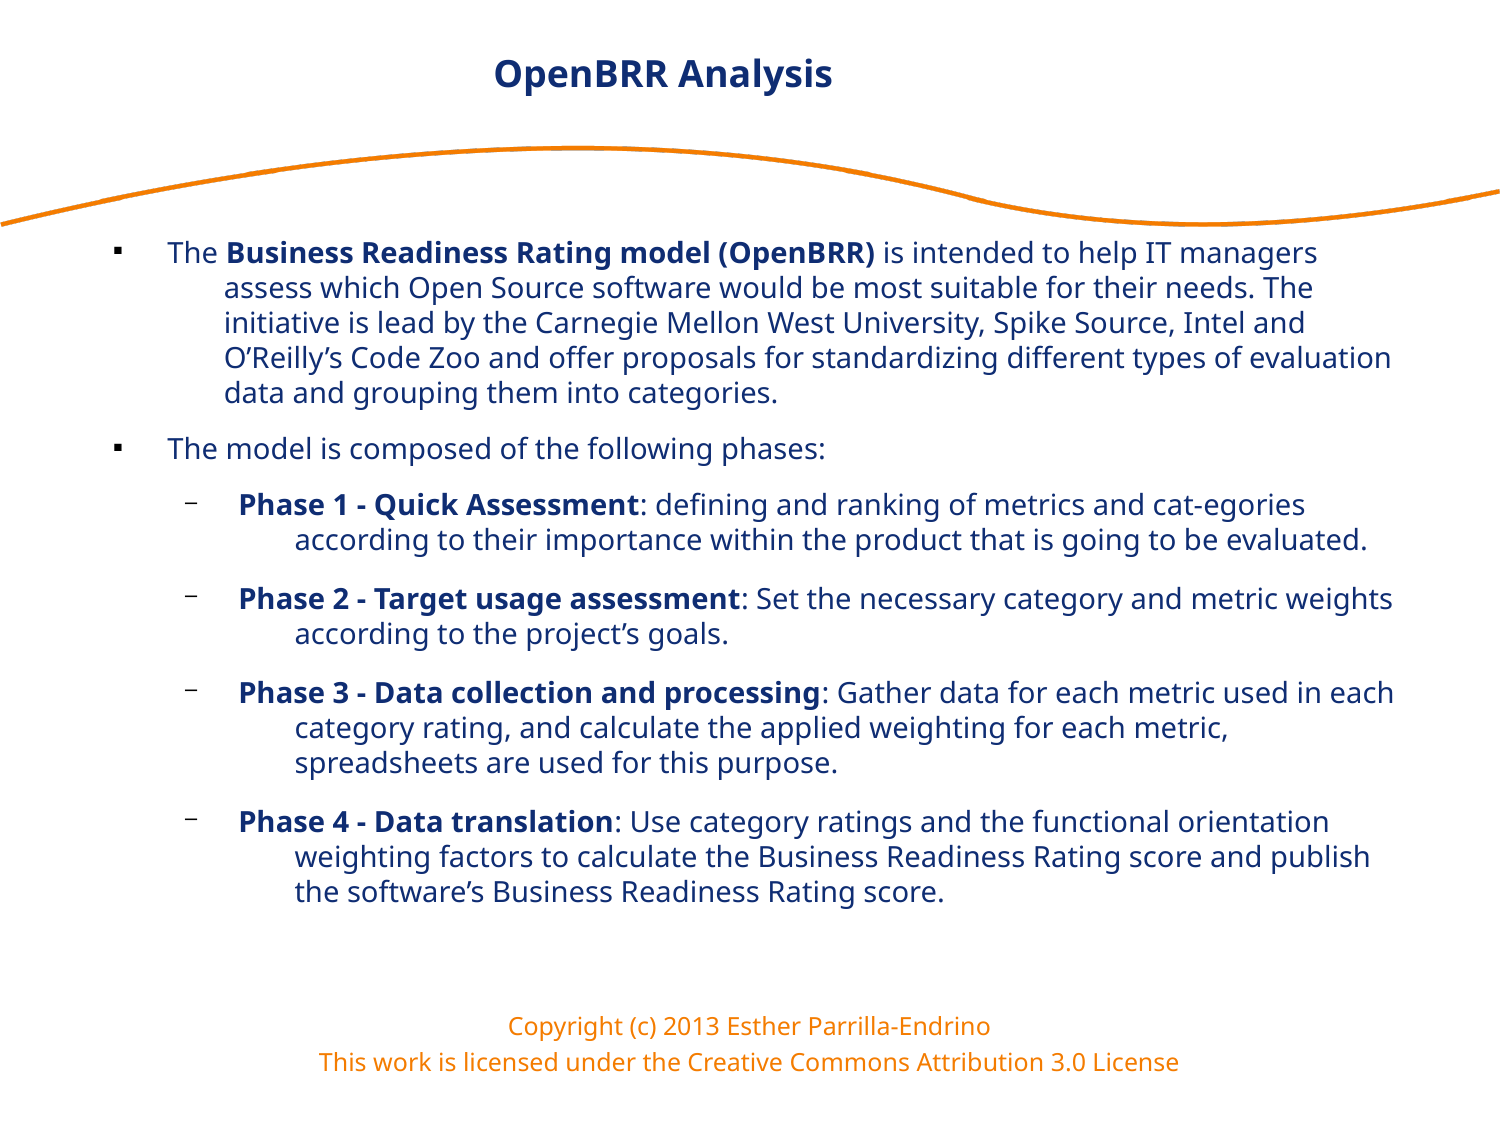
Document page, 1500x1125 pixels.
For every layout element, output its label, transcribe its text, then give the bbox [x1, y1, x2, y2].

title OpenBRR Analysis [142, 49, 1184, 152]
list The Business Readiness Rating model (OpenBRR) is intended to help IT managers assess which Open Source software would be most suitable for their needs. The initiative is lead by the Carnegie Mellon West University, Spike Source, Intel and O’Reilly’s Code Zoo and offer proposals for standardizing different types of evaluation data and grouping them into categories. The model is composed of the following phases: Phase 1 - Quick Assessment: defining and ranking of metrics and cat-egories according to their importance within the product that is going to be evaluated. Phase 2 - Target usage assessment: Set the necessary category and metric weights according to the project’s goals. Phase 3 - Data collection and processing: Gather data for each metric used in each category rating, and calculate the applied weighting for each metric, spreadsheets are used for this purpose. Phase 4 - Data translation: Use category ratings and the functional orientation weighting factors to calculate the Business Readiness Rating score and publish the software’s Business Readiness Rating score. [96, 164, 1408, 1010]
list Copyright (c) 2013 Esther Parrilla-Endrino This work is licensed under the Creative Commons Attribution 3.0 License [90, 1010, 1411, 1096]
picture [0, 145, 1500, 227]
